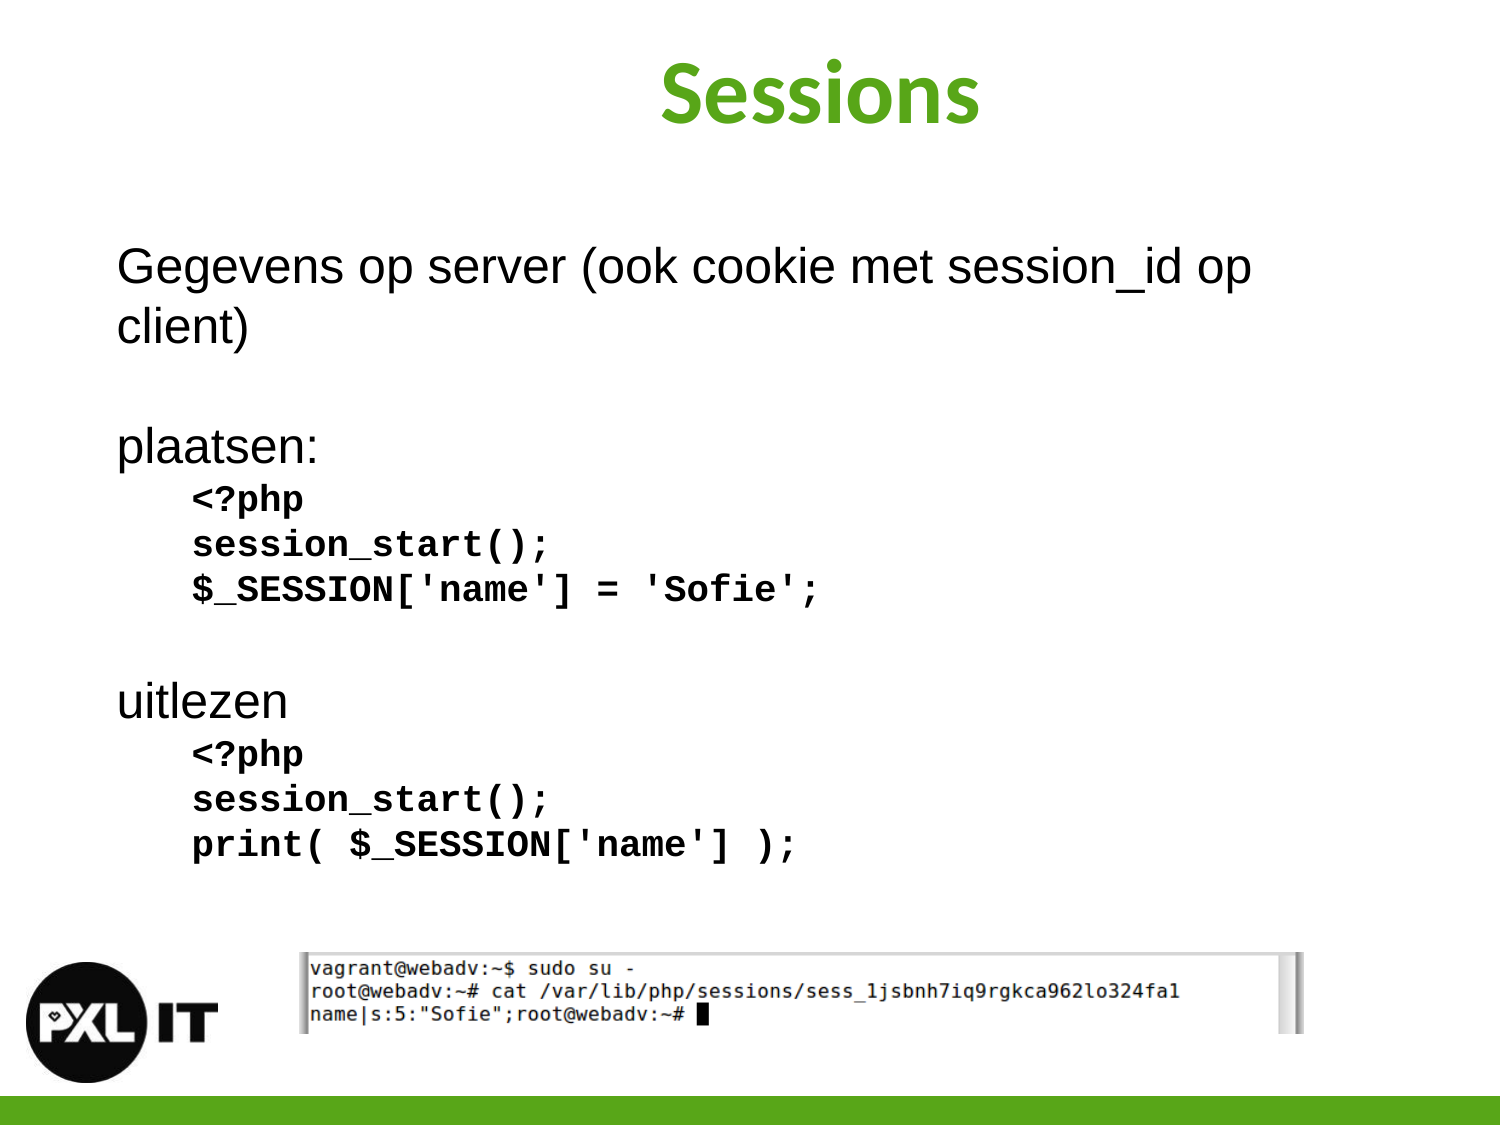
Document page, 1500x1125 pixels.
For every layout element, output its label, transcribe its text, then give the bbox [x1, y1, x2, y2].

text_box Gegevens op server (ook cookie met session_id op client) plaatsen: <?php session_start(); $_SESSION['name'] = 'Sofie'; uitlezen <?php session_start(); print( $_SESSION['name'] ); [101, 219, 1351, 797]
text_box Sessions [201, 24, 1440, 151]
picture [299, 952, 1304, 1035]
picture [26, 962, 218, 1083]
